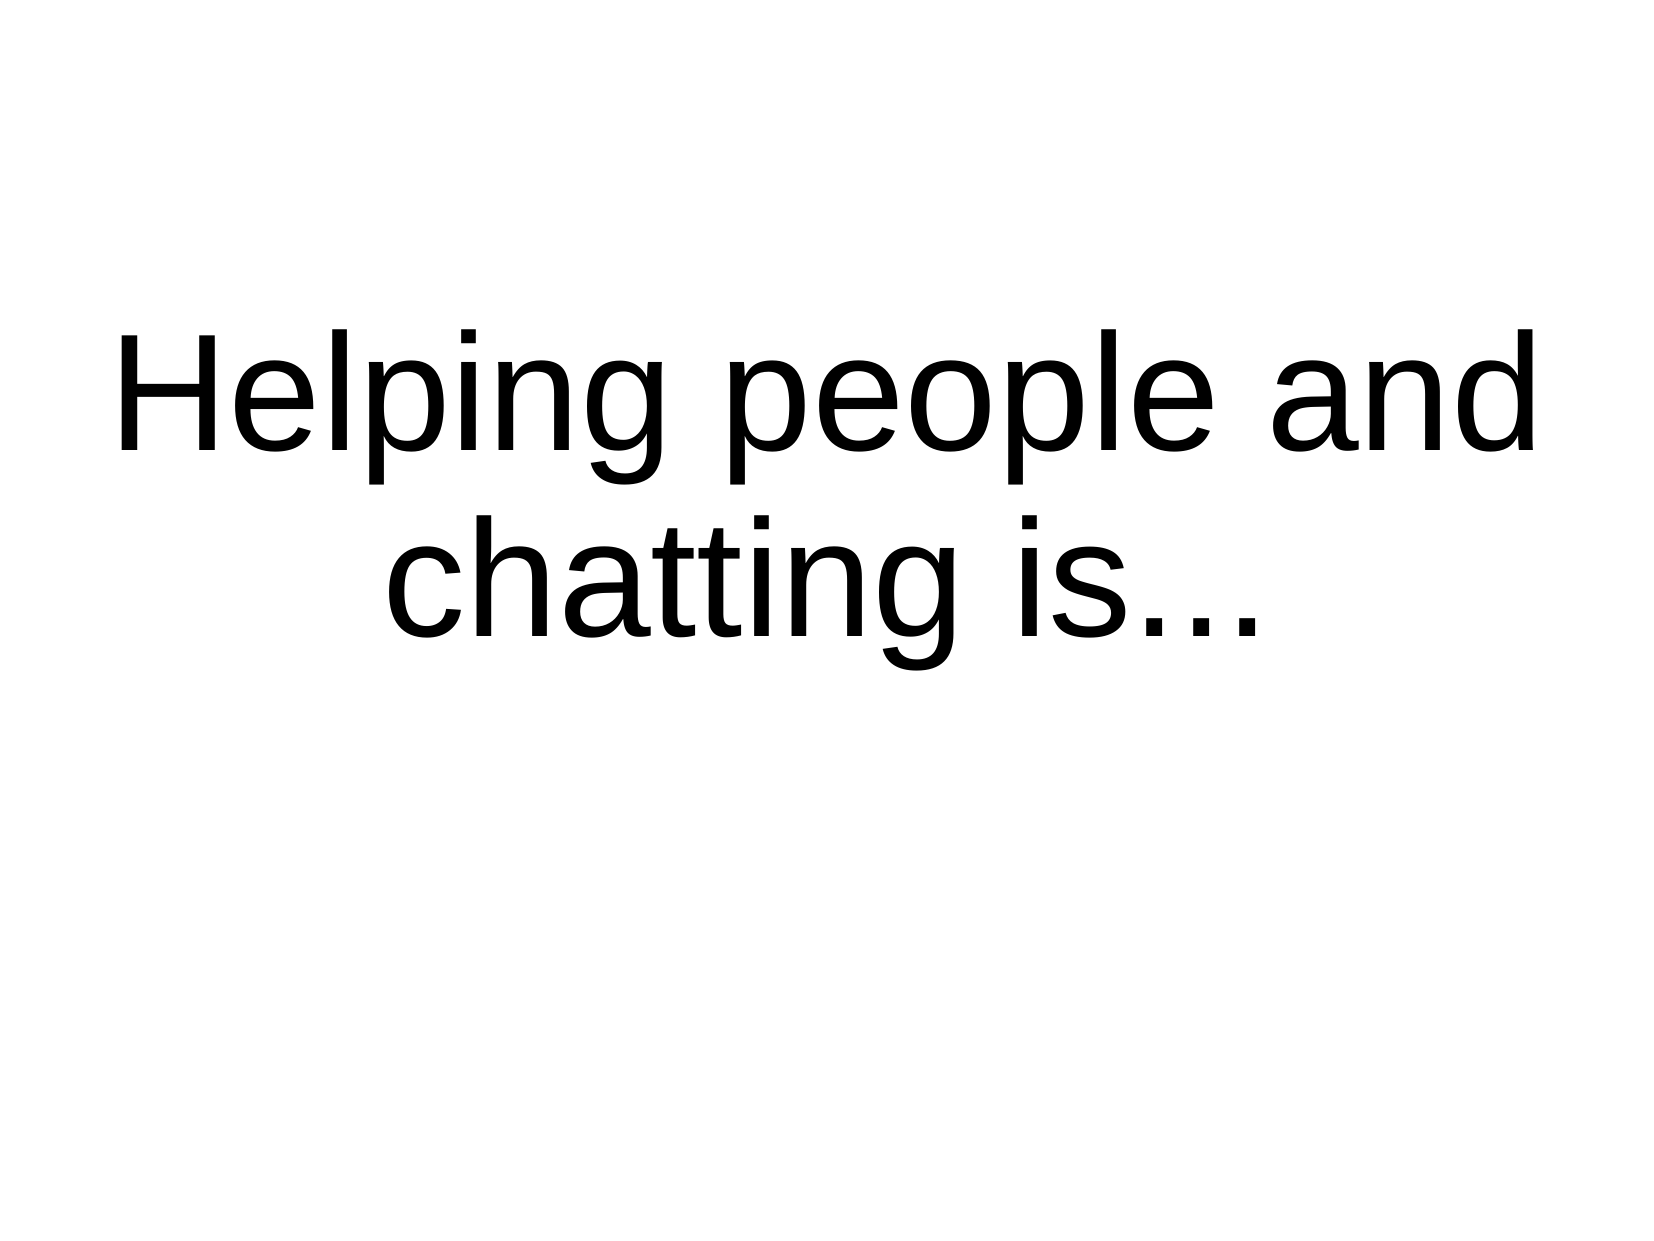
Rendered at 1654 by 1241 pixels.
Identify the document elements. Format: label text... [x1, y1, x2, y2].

subtitle Helping people and chatting is... better [82, 56, 1571, 1102]
